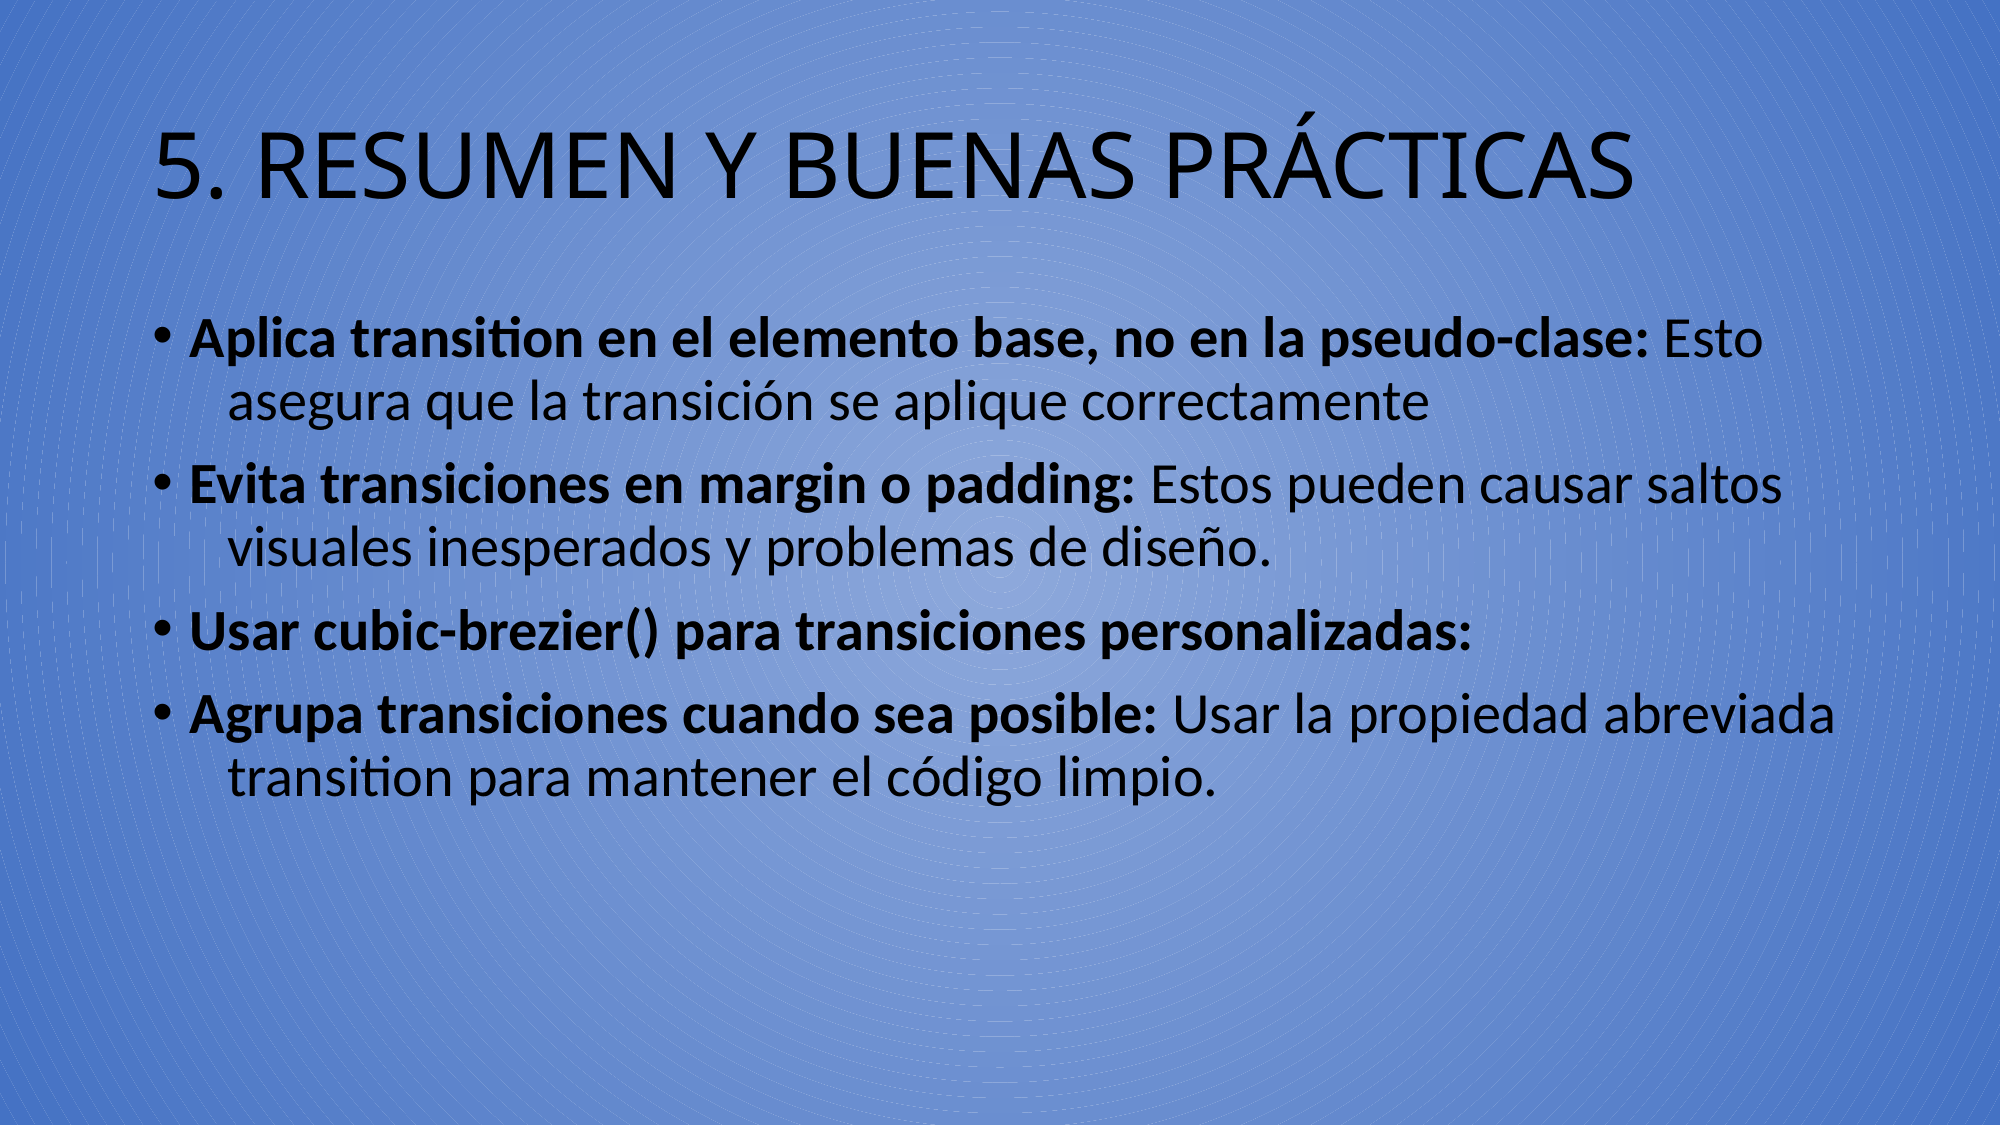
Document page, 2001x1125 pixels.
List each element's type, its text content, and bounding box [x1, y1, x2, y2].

list Aplica transition en el elemento base, no en la pseudo-clase: Esto asegura que la transición se aplique correctamente Evita transiciones en margin o padding: Estos pueden causar saltos visuales inesperados y problemas de diseño. Usar cubic-brezier() para transiciones personalizadas: Agrupa transiciones cuando sea posible: Usar la propiedad abreviada transition para mantener el código limpio. [137, 299, 1863, 1014]
title 5. RESUMEN Y BUENAS PRÁCTICAS [137, 59, 1863, 278]
